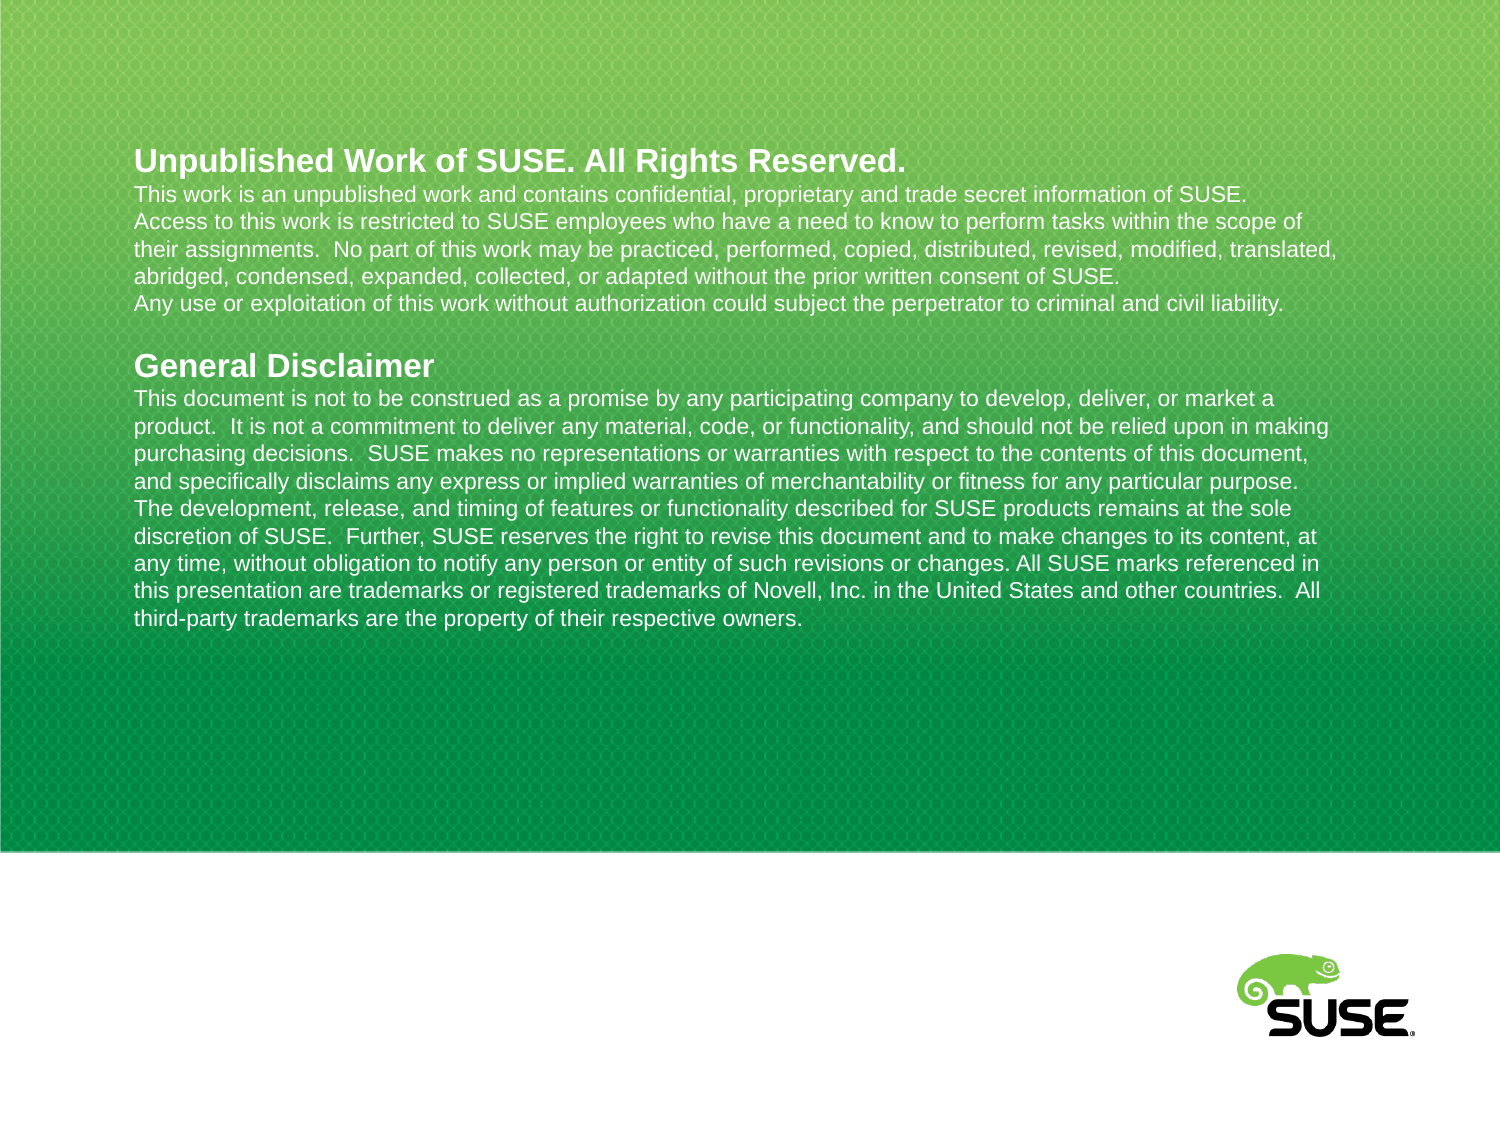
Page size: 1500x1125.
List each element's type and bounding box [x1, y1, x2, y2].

picture [1237, 954, 1415, 1037]
picture [0, 0, 1500, 853]
